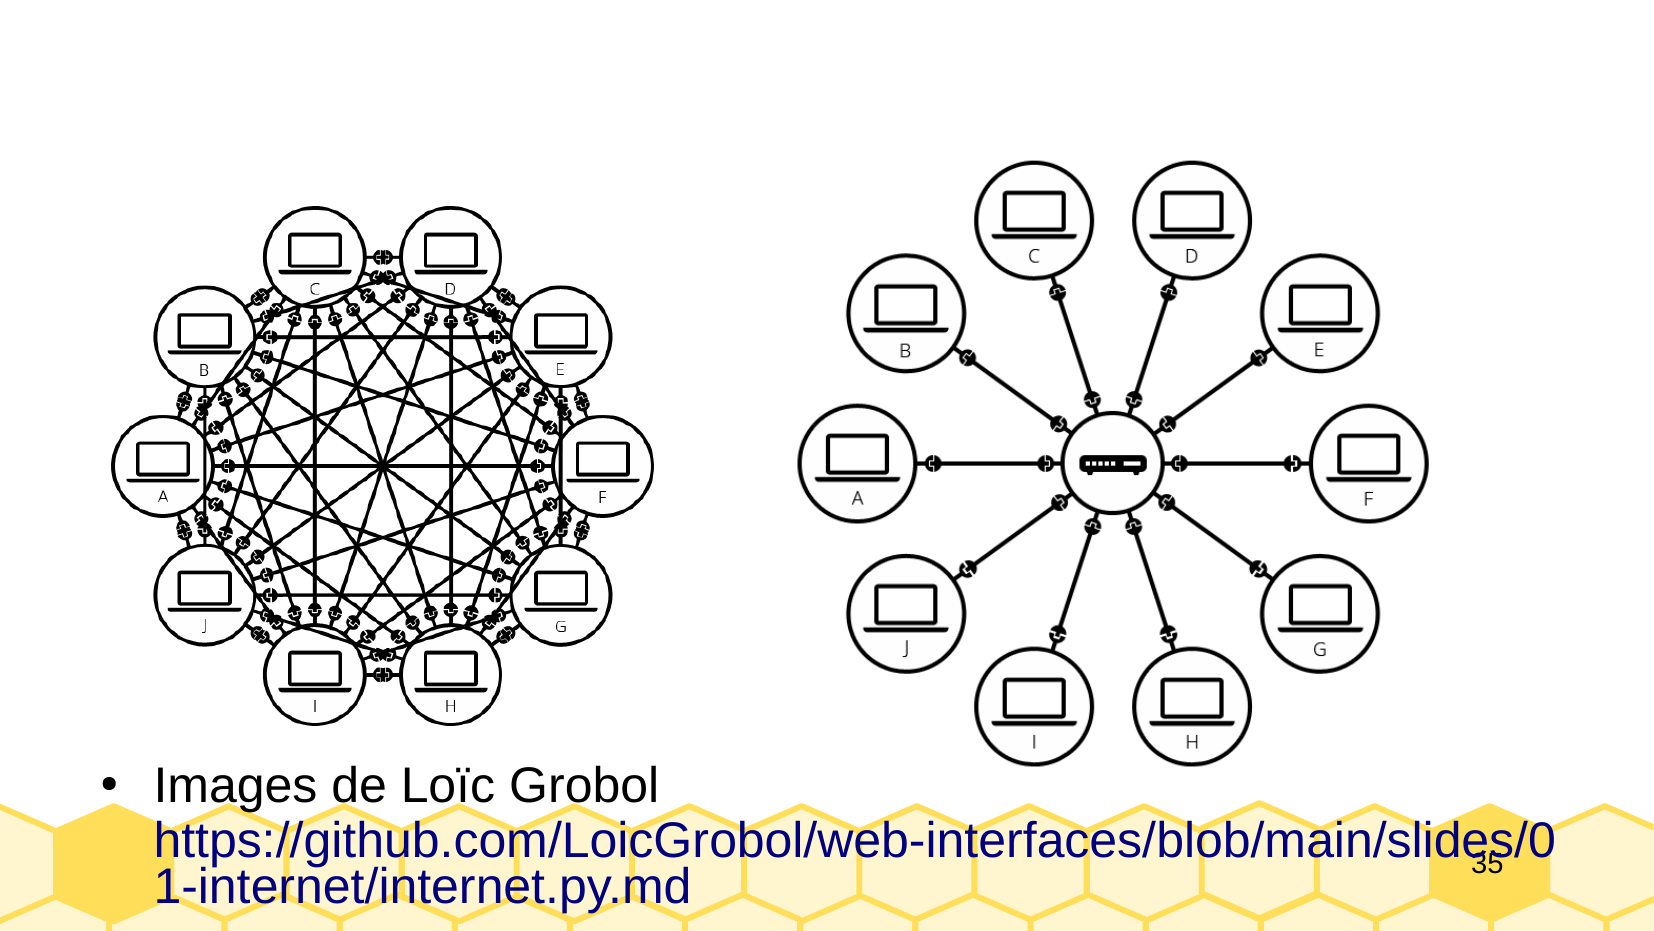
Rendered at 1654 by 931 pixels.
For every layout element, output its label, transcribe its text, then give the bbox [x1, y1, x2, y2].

list Images de Loïc Grobol https://github.com/LoicGrobol/web-interfaces/blob/main/slides/01-internet/internet.py.md [82, 757, 1571, 931]
picture [82, 192, 672, 734]
picture [767, 147, 1453, 777]
